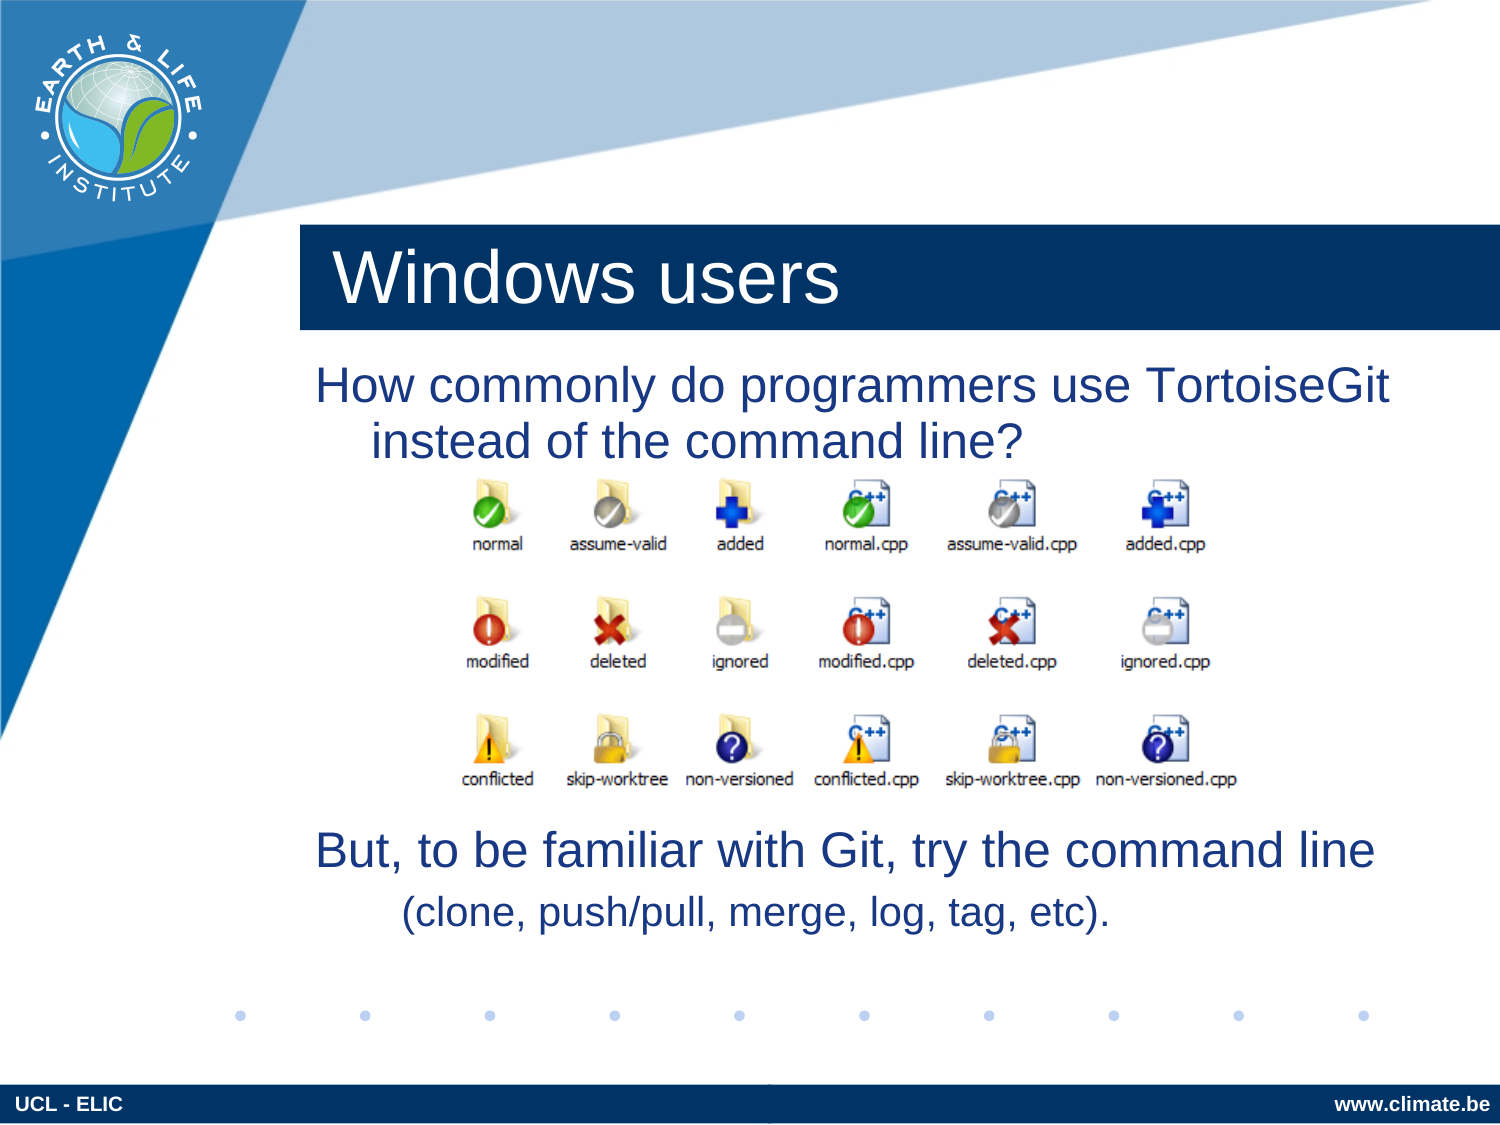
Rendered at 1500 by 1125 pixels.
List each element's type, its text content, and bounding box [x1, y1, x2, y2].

picture [444, 475, 1241, 798]
title Windows users [300, 224, 1500, 331]
picture [0, 0, 1500, 842]
list How commonly do programmers use TortoiseGit instead of the command line? But, to be familiar with Git, try the command line (clone, push/pull, merge, log, tag, etc). [300, 350, 1476, 1104]
